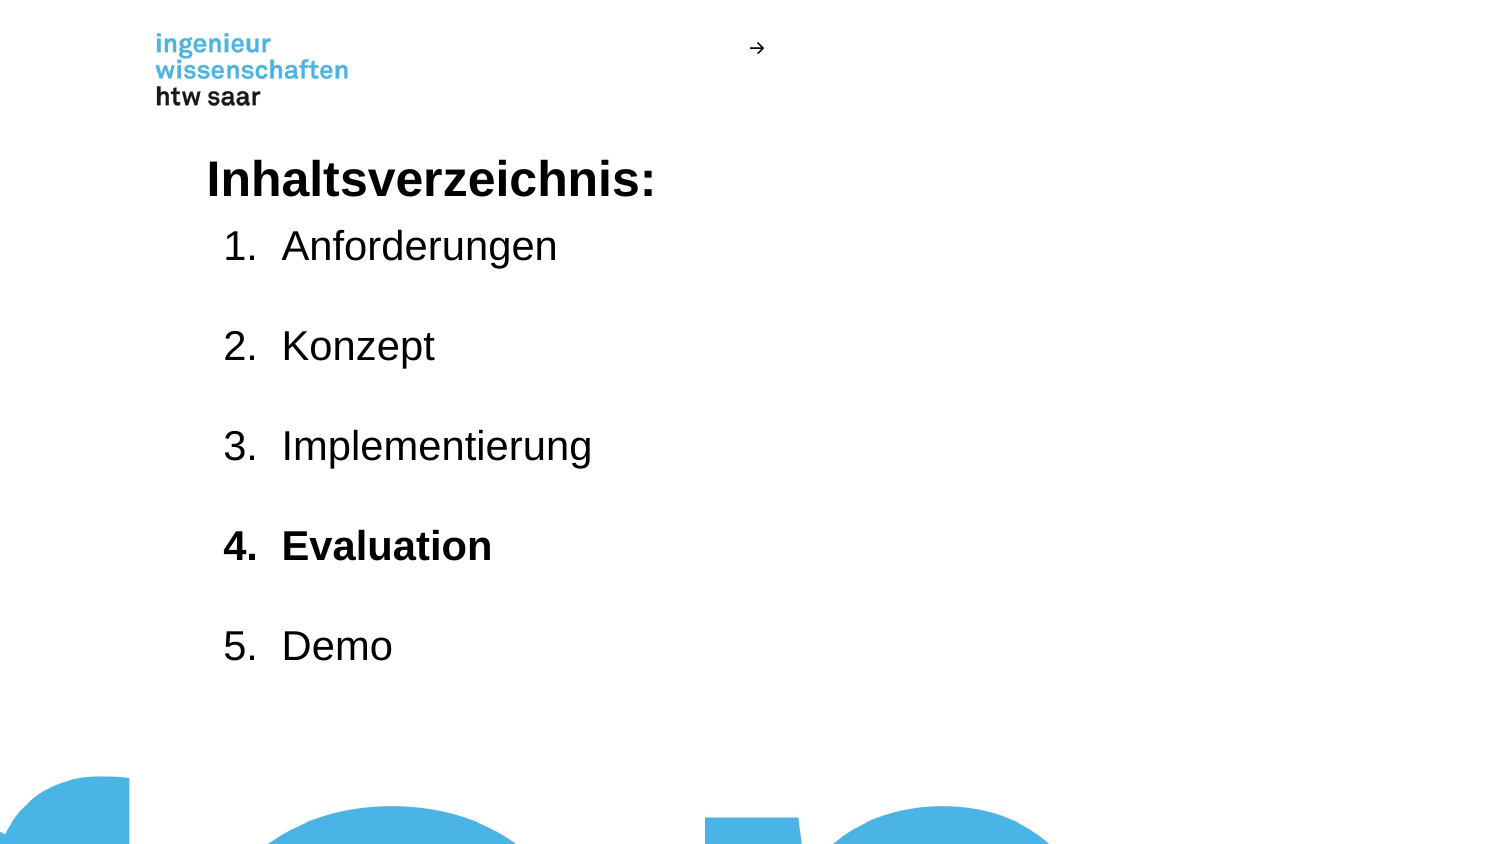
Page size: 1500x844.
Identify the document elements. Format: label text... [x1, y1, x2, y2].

list Anforderungen Konzept Implementierung Evaluation Demo [200, 212, 1271, 728]
picture [0, 0, 1125, 844]
title Inhaltsverzeichnis: [200, 140, 1271, 212]
